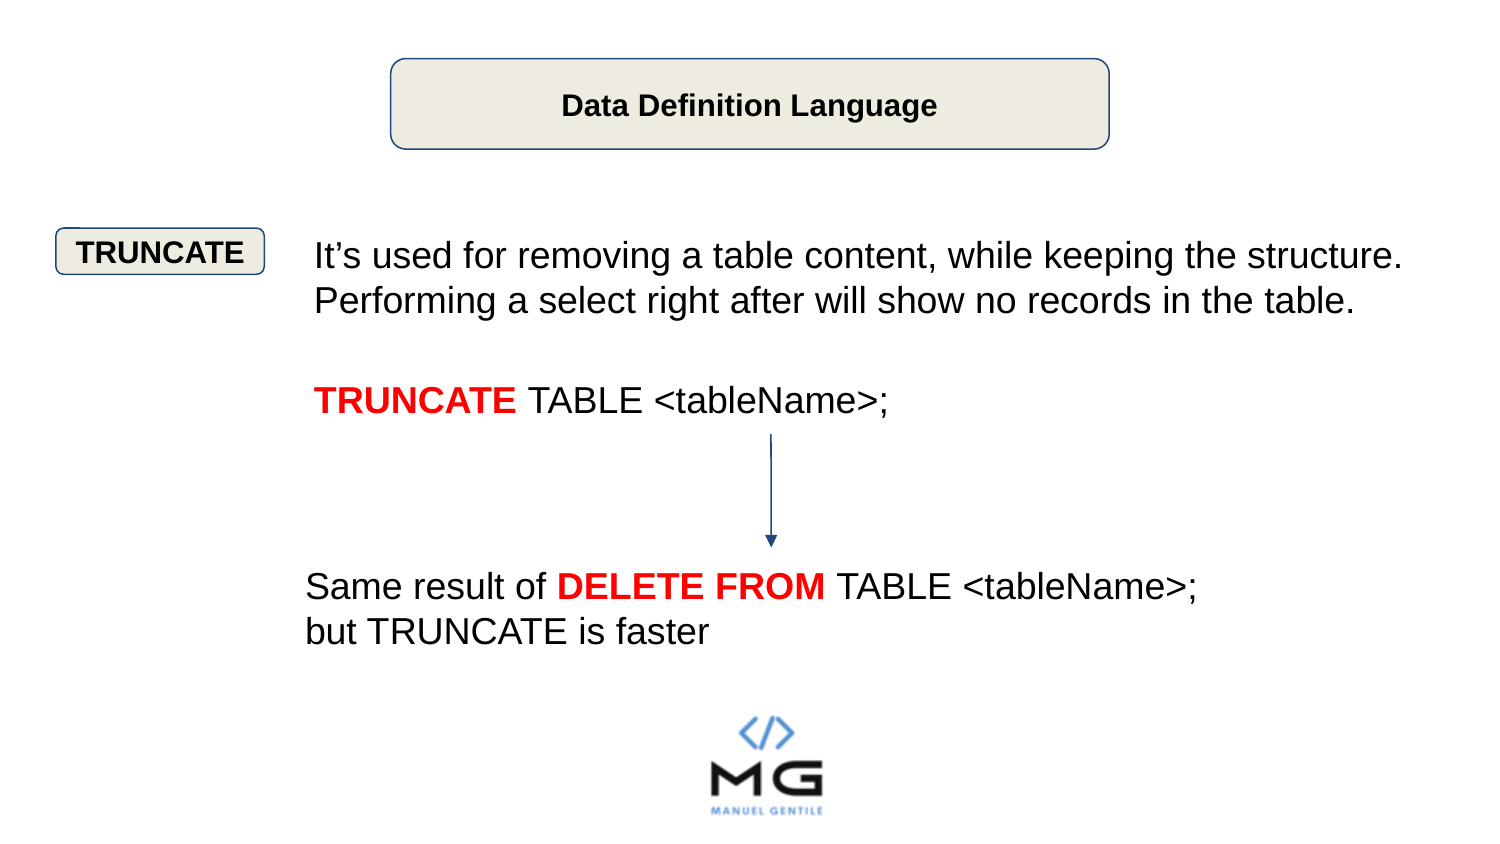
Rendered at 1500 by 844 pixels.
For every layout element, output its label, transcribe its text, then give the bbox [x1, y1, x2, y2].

text_box Same result of DELETE FROM TABLE <tableName>; but TRUNCATE is faster [289, 547, 1253, 667]
picture [688, 687, 846, 844]
text_box Data Definition Language [390, 58, 1110, 150]
text_box TRUNCATE TABLE <tableName>; [298, 360, 1455, 431]
text_box TRUNCATE [55, 228, 265, 275]
text_box It’s used for removing a table content, while keeping the structure. Performing a select right after will show no records in the table. [298, 216, 1455, 336]
